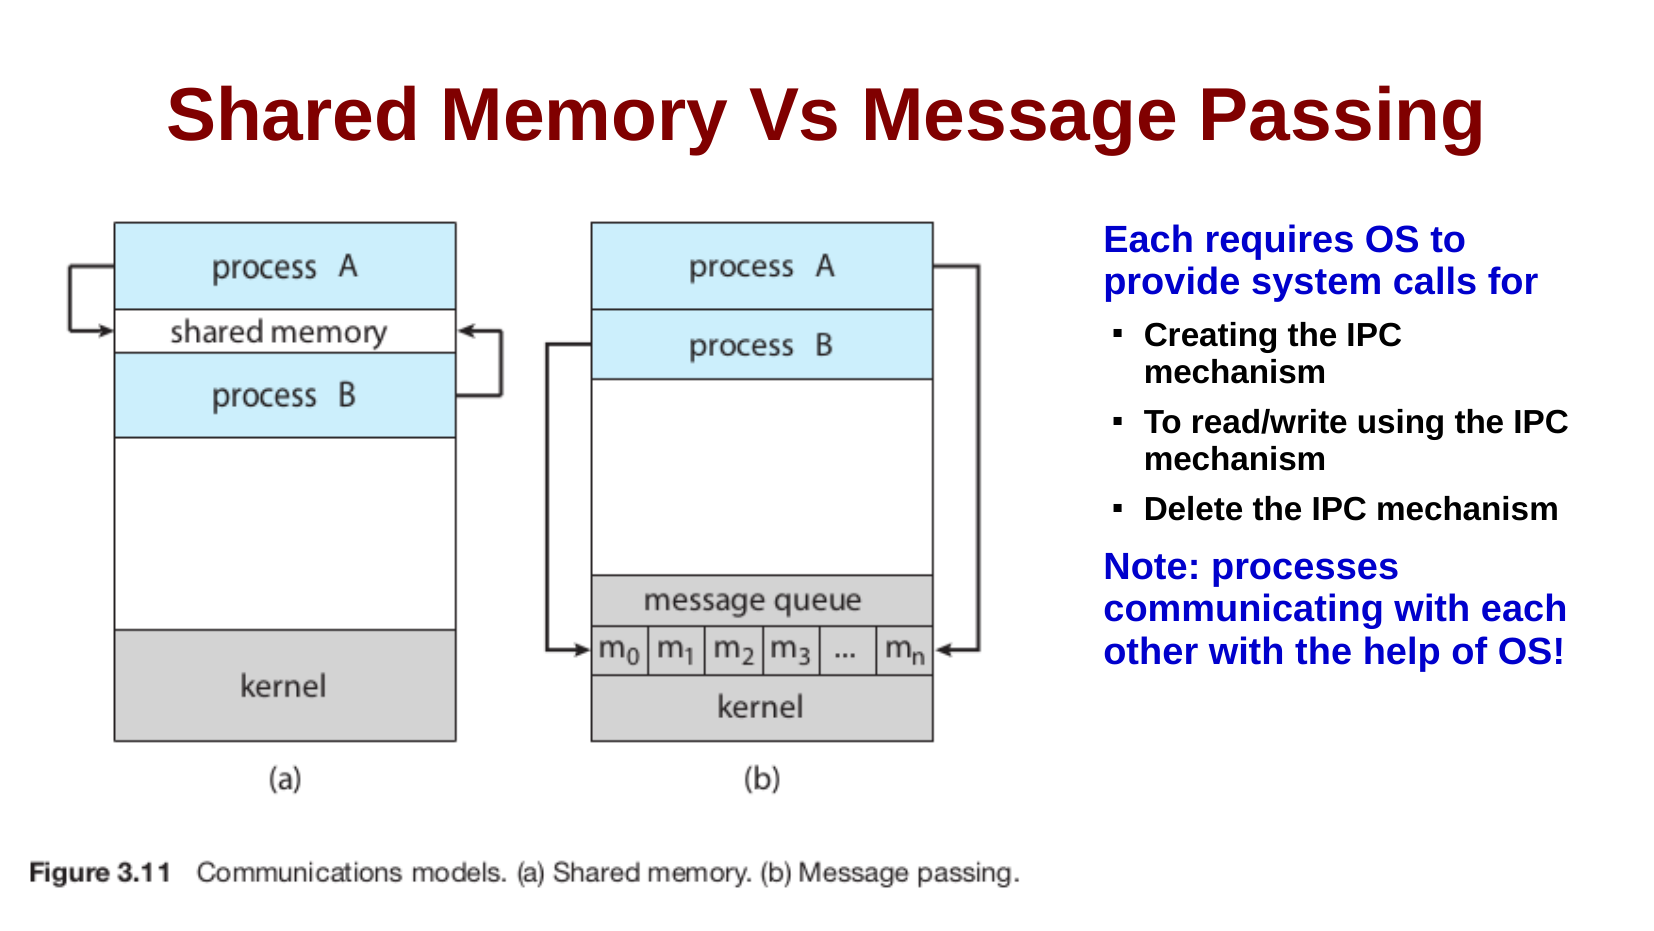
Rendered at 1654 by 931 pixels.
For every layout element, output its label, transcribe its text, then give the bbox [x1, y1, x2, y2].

list Each requires OS to provide system calls for Creating the IPC mechanism To read/write using the IPC mechanism Delete the IPC mechanism Note: processes communicating with each other with the help of OS! [1087, 217, 1571, 757]
title Shared Memory Vs Message Passing [82, 37, 1571, 193]
picture [0, 192, 1087, 917]
